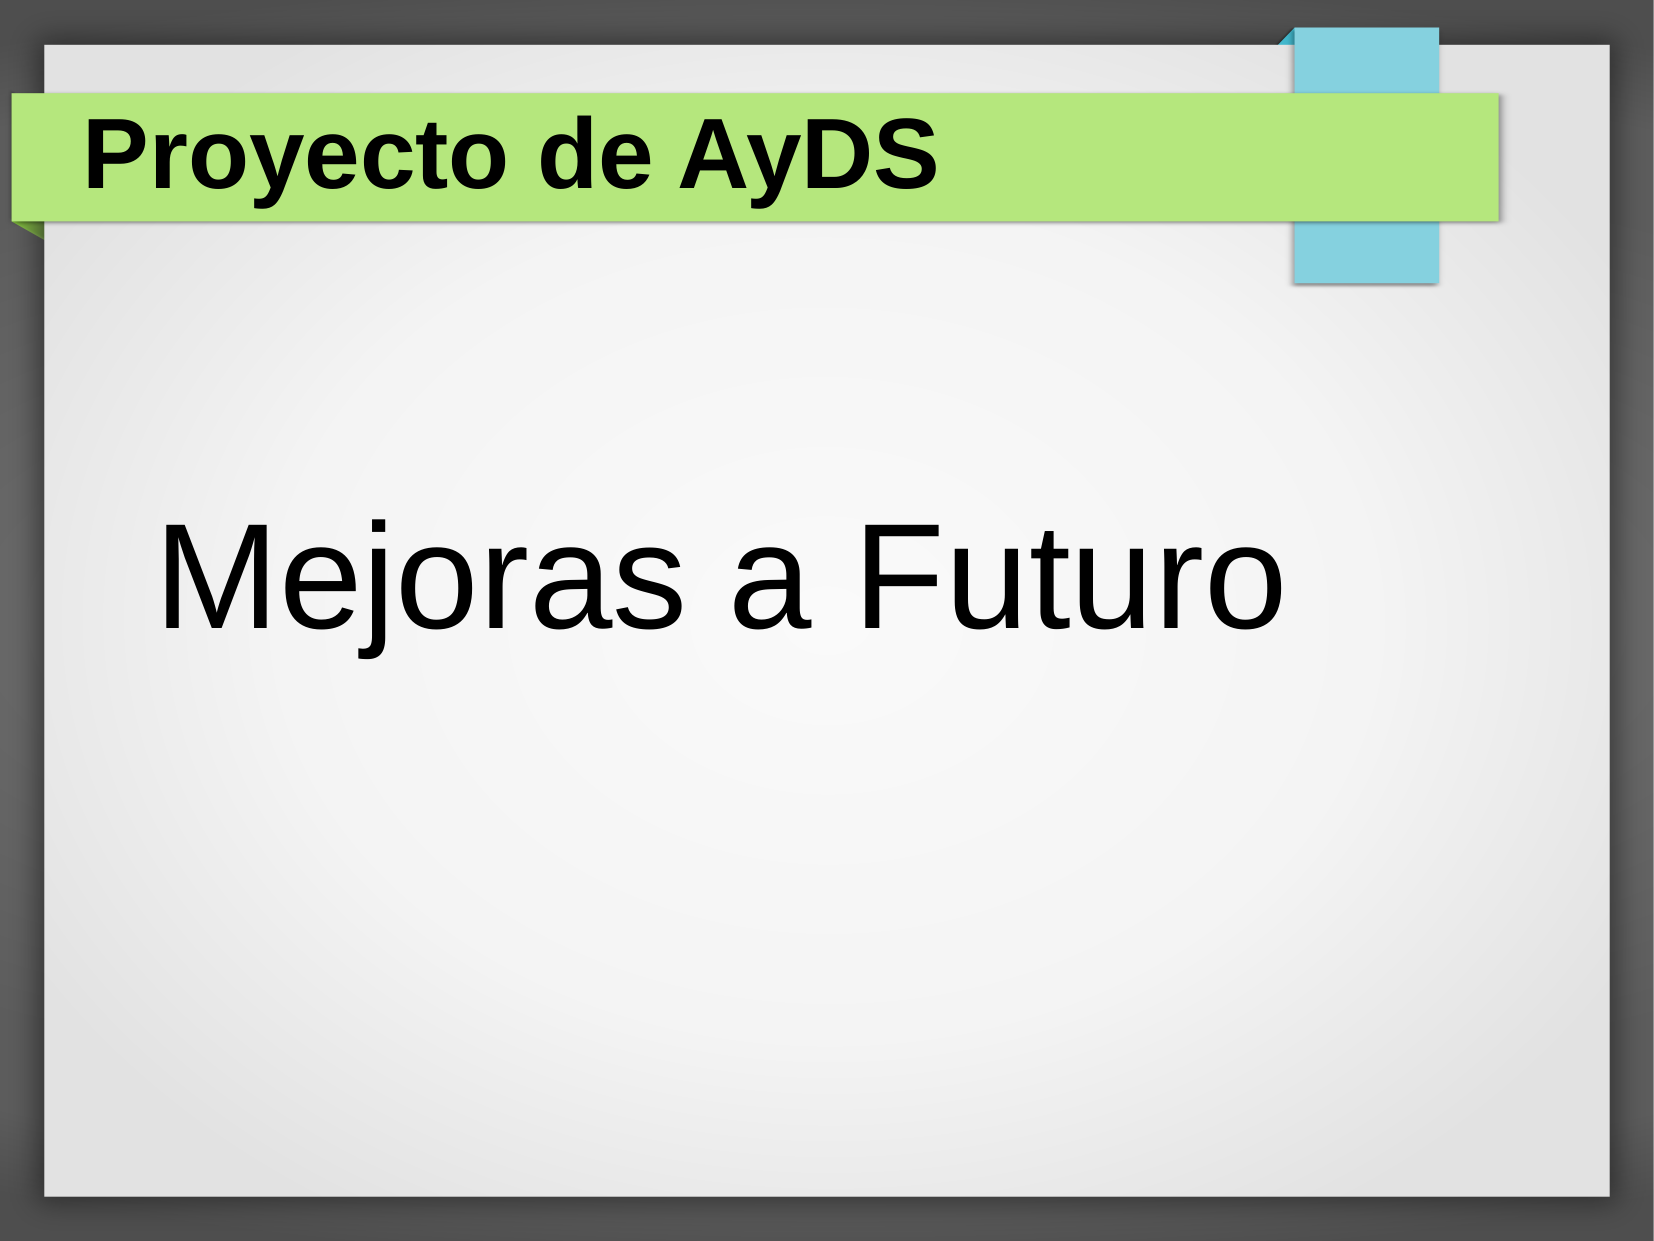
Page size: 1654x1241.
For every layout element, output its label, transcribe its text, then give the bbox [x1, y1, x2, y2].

picture [0, 0, 1654, 1241]
list Mejoras a Futuro [82, 295, 1571, 1015]
title Proyecto de AyDS [82, 94, 1264, 213]
